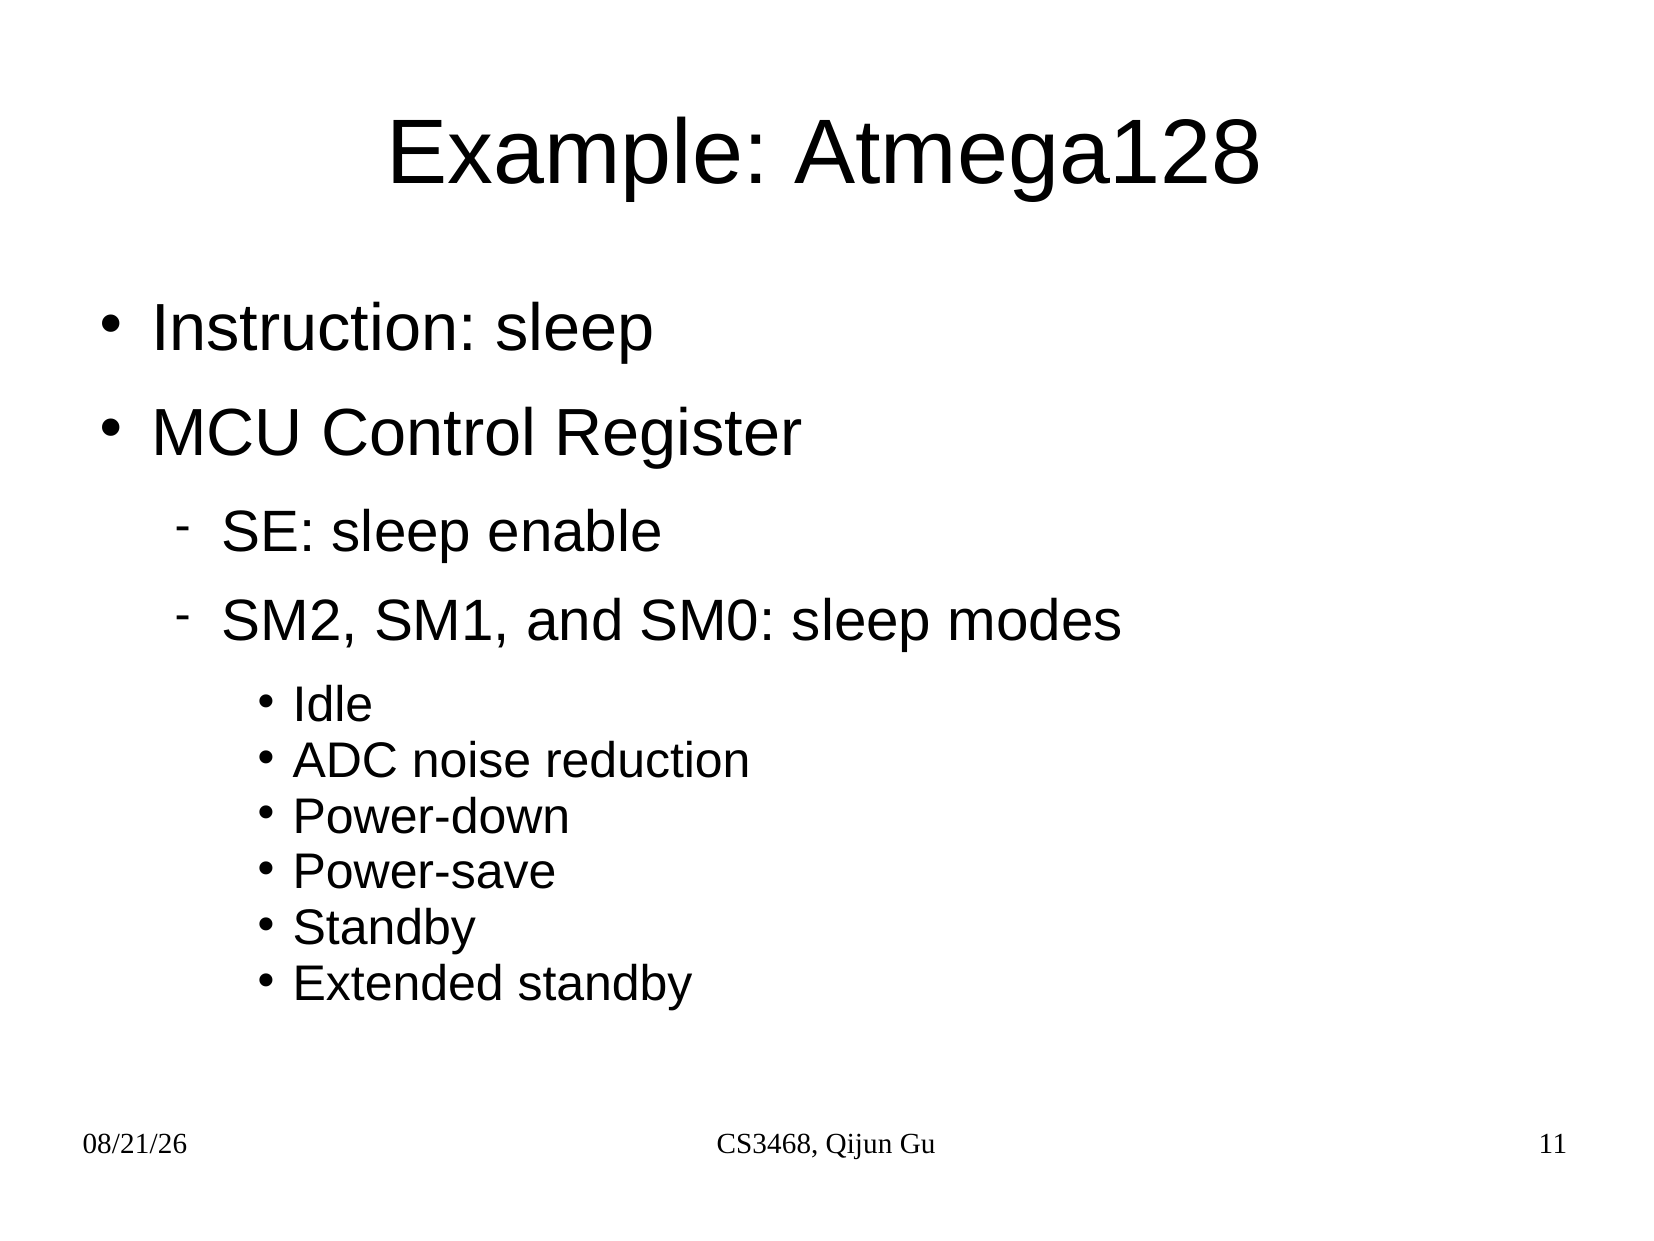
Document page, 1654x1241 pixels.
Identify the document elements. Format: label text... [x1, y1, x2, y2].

list Instruction: sleep MCU Control Register SE: sleep enable SM2, SM1, and SM0: sleep modes Idle ADC noise reduction Power-down Power-save Standby Extended standby [82, 290, 1568, 1107]
title Example: Atmega128 [82, 49, 1568, 254]
